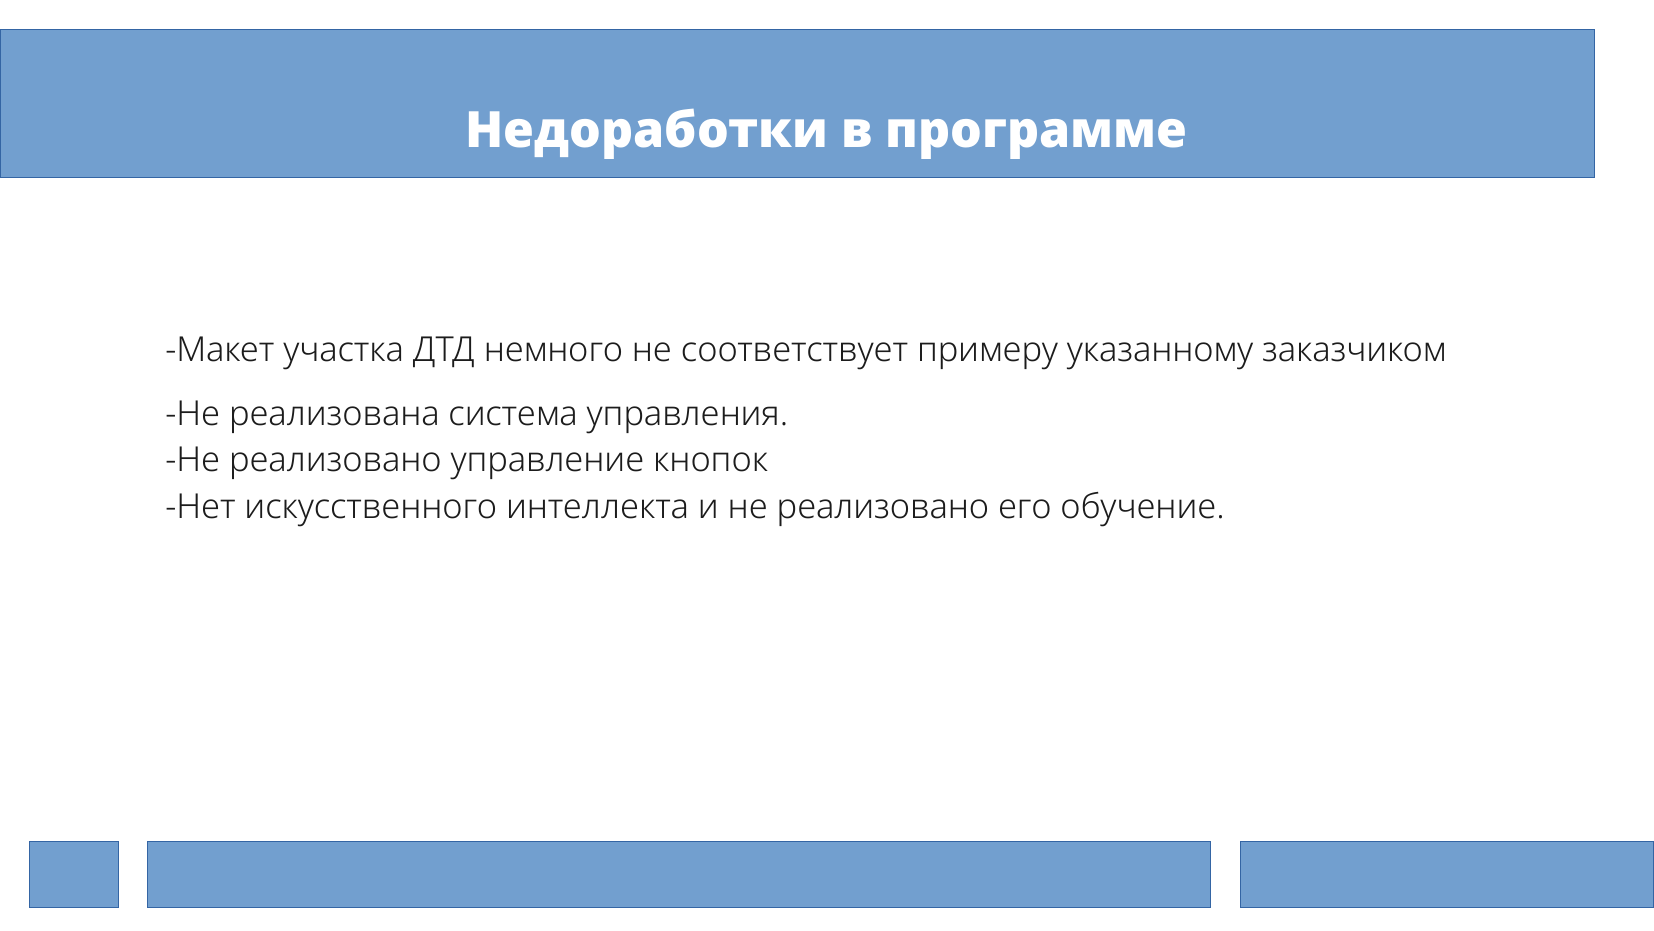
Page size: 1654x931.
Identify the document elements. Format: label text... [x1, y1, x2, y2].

title Недоработки в программе [59, 44, 1595, 163]
list -Макет участка ДТД немного не соответствует примеру указанному заказчиком -Не реализована система управления. -Не реализовано управление кнопок -Нет искусственного интеллекта и не реализовано его обучение. [118, 324, 1625, 901]
